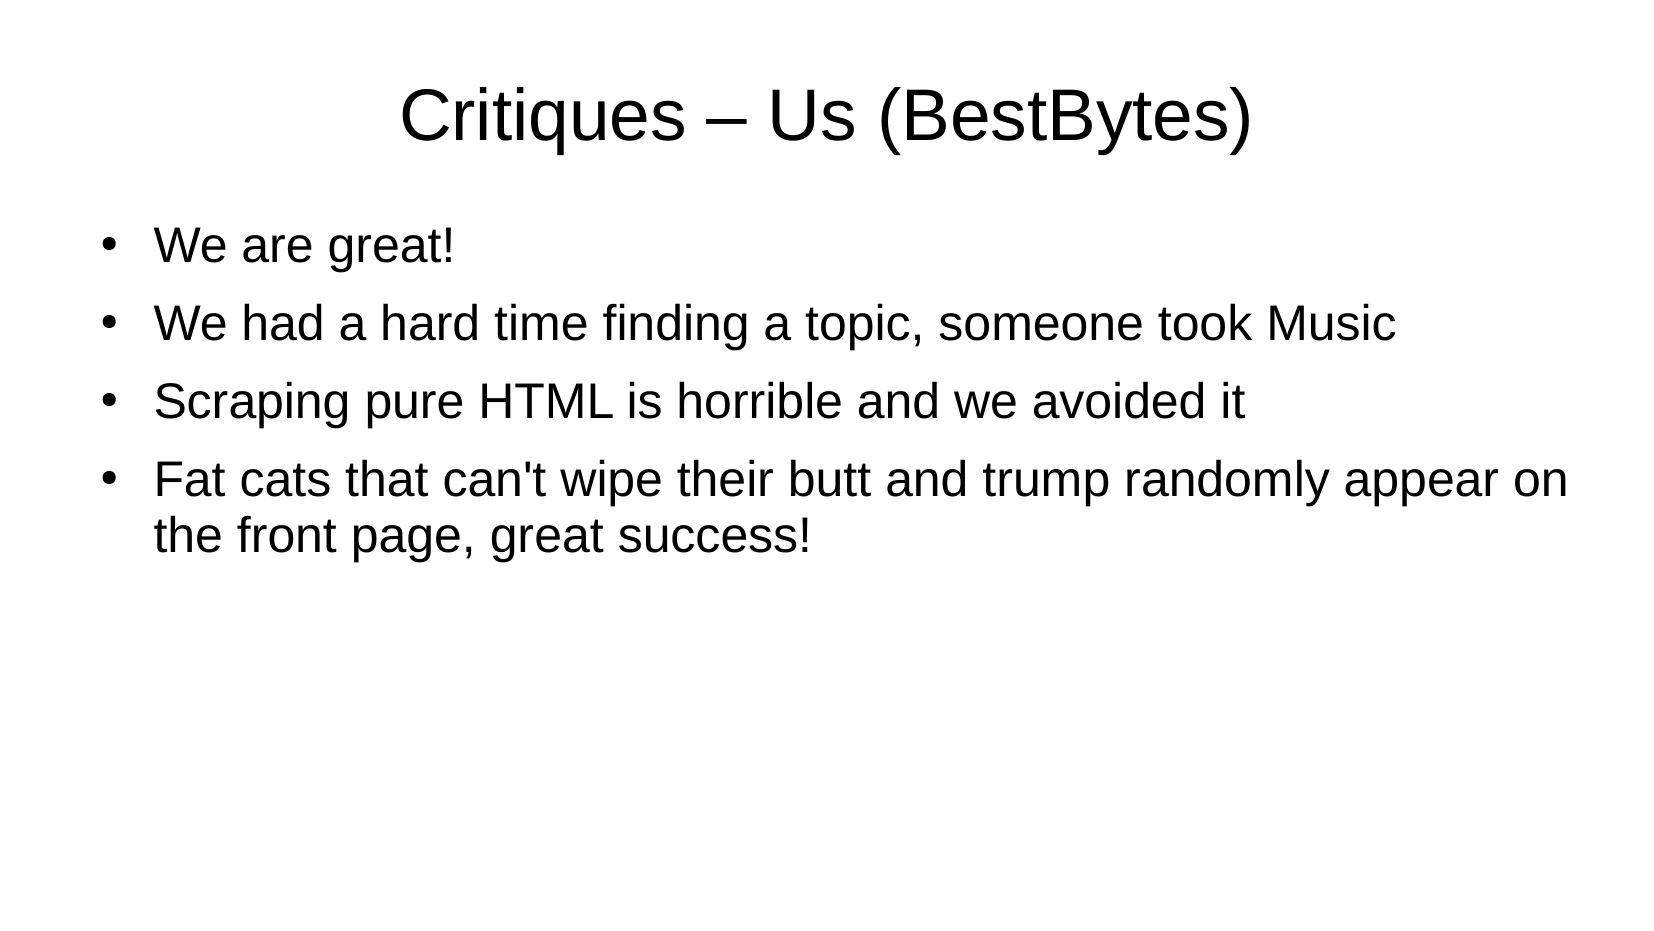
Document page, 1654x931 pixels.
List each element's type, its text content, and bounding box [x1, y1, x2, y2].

title Critiques – Us (BestBytes) [82, 37, 1571, 193]
list We are great! We had a hard time finding a topic, someone took Music Scraping pure HTML is horrible and we avoided it Fat cats that can't wipe their butt and trump randomly appear on the front page, great success! [82, 217, 1571, 758]
